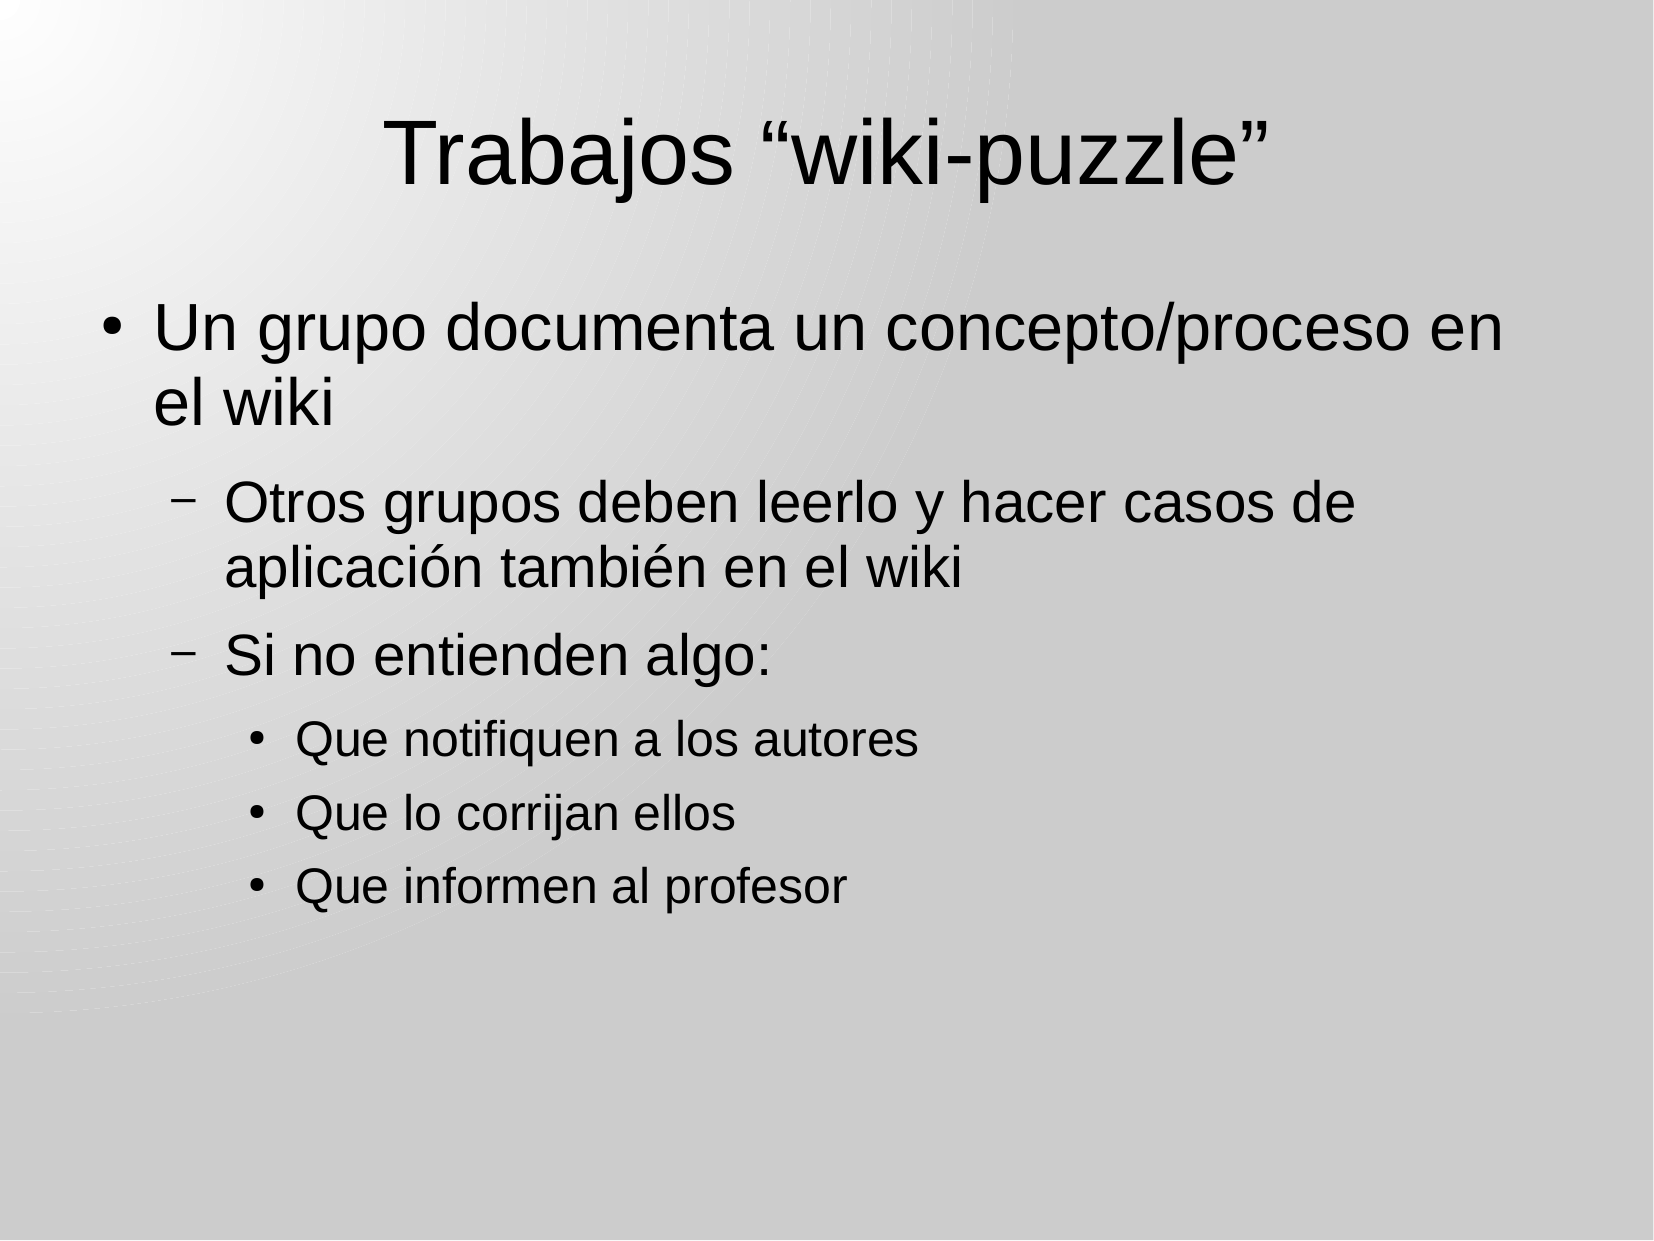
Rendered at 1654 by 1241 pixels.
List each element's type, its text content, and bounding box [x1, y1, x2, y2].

list Un grupo documenta un concepto/proceso en el wiki Otros grupos deben leerlo y hacer casos de aplicación también en el wiki Si no entienden algo: Que notifiquen a los autores Que lo corrijan ellos Que informen al profesor [82, 290, 1538, 1109]
title Trabajos “wiki-puzzle” [82, 49, 1571, 257]
